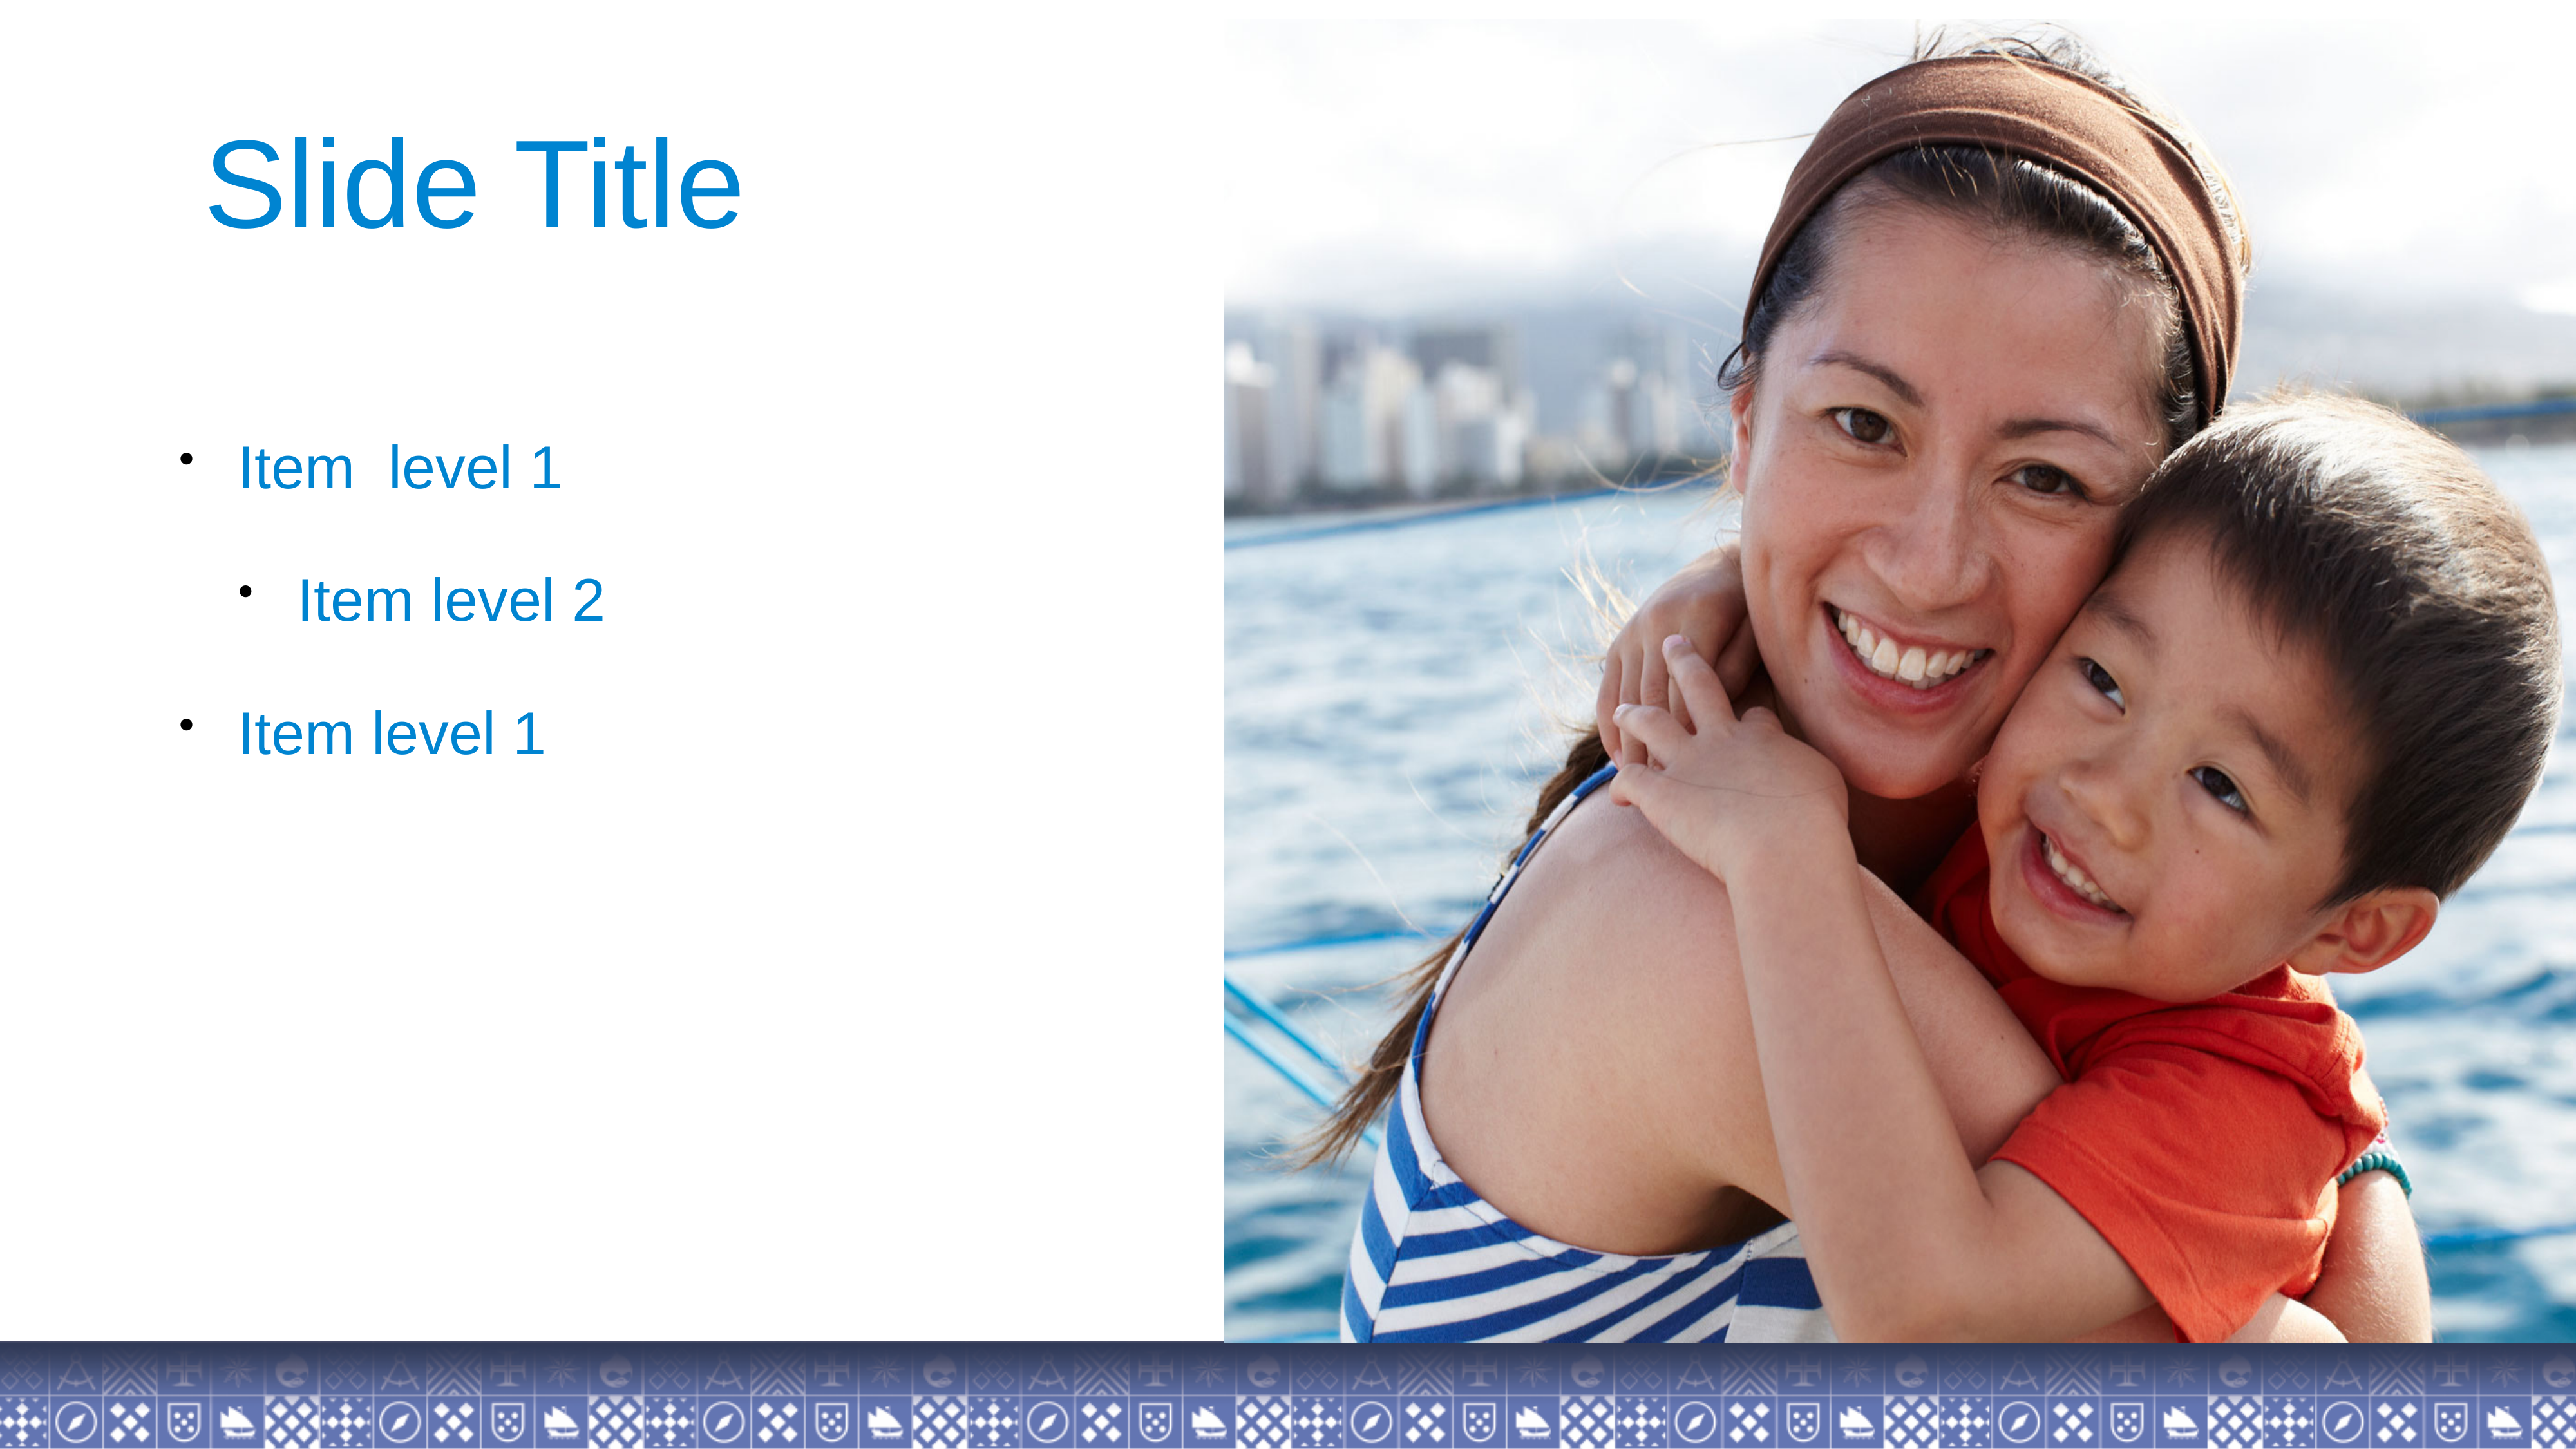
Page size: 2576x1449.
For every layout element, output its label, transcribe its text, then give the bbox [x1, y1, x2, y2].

list Item level 1 Item level 2 Item level 1 [173, 422, 1686, 891]
text_box Slide Title [0, 95, 1224, 283]
picture [0, 19, 2576, 1449]
